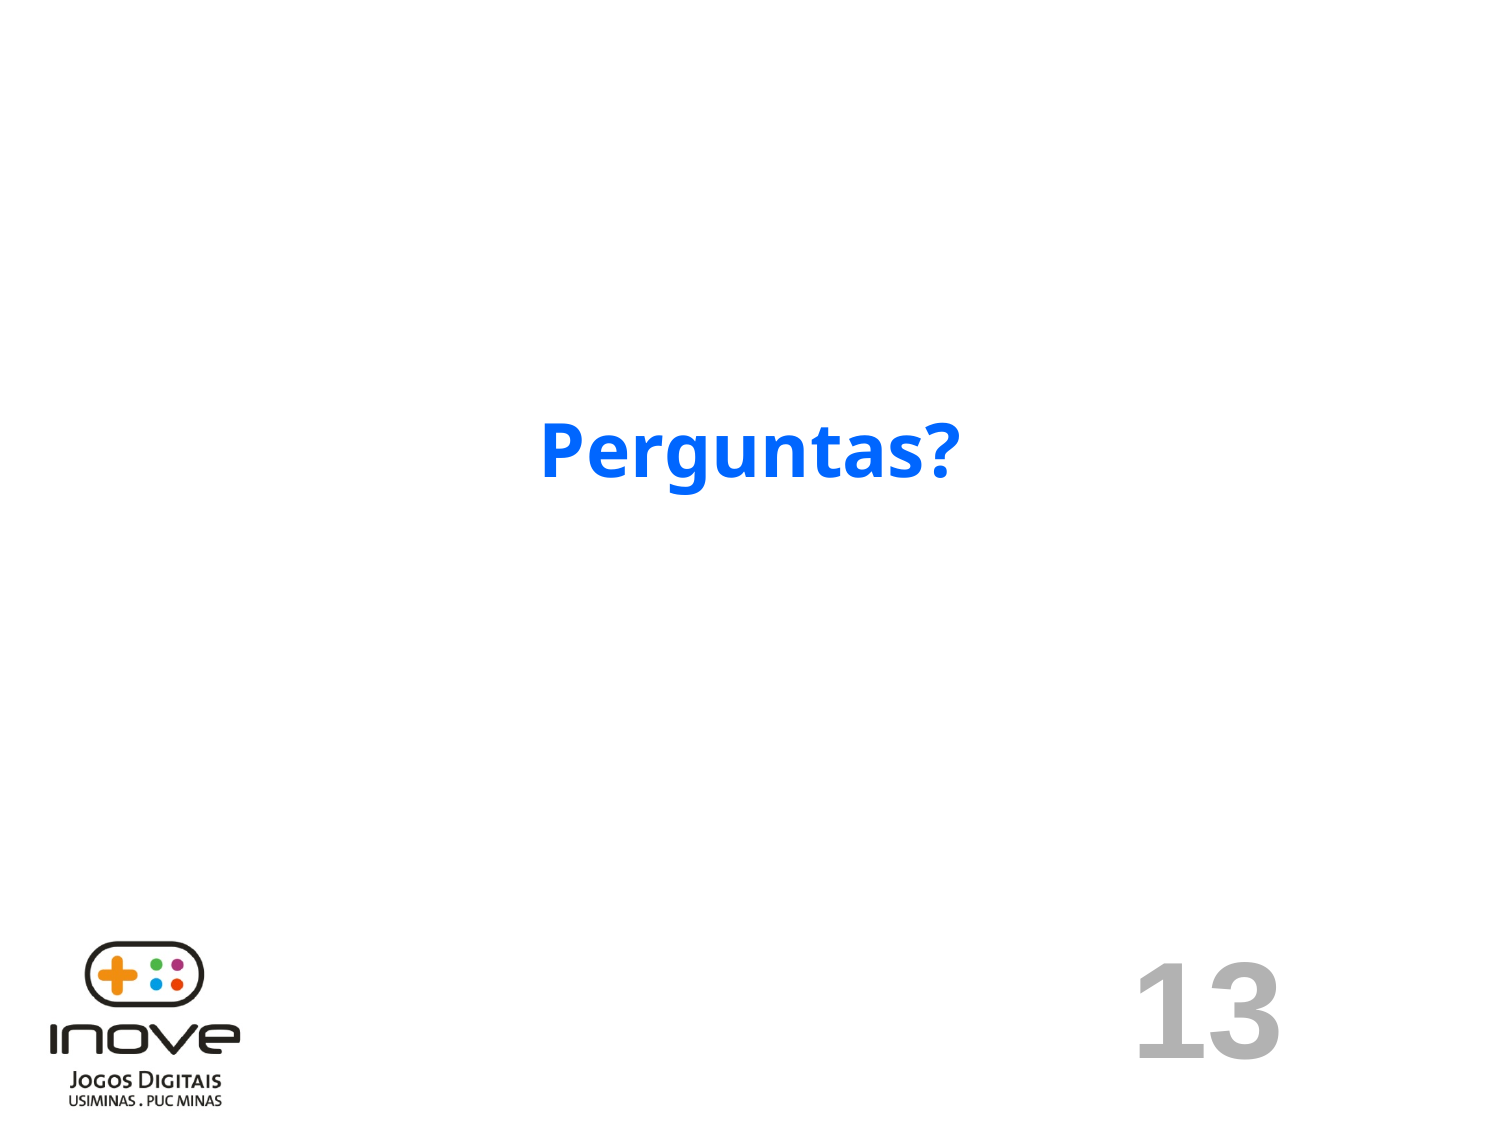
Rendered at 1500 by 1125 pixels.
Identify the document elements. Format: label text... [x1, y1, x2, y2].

title Perguntas? [75, 350, 1426, 546]
